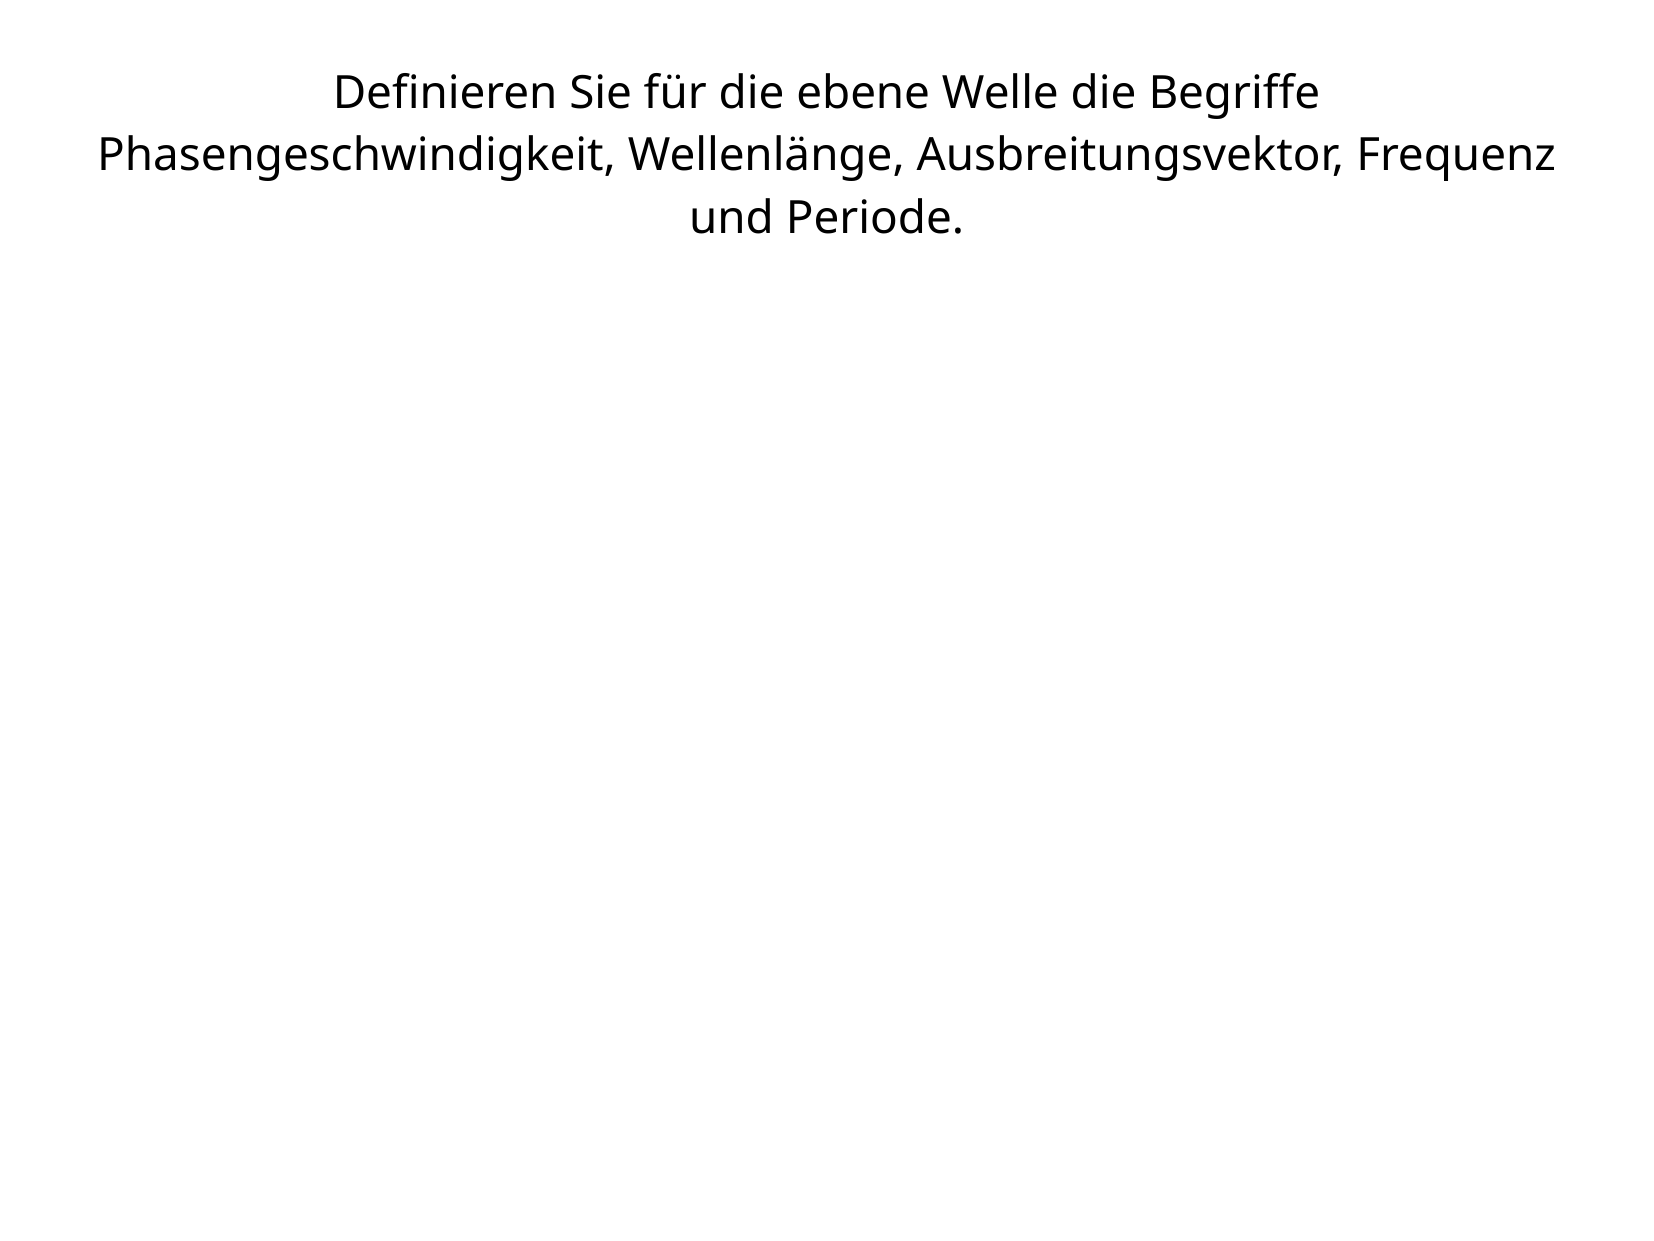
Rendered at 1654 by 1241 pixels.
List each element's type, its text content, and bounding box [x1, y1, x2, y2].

title Definieren Sie für die ebene Welle die Begriffe Phasengeschwindigkeit, Wellenlänge, Ausbreitungsvektor, Frequenz und Periode. [82, 49, 1571, 257]
